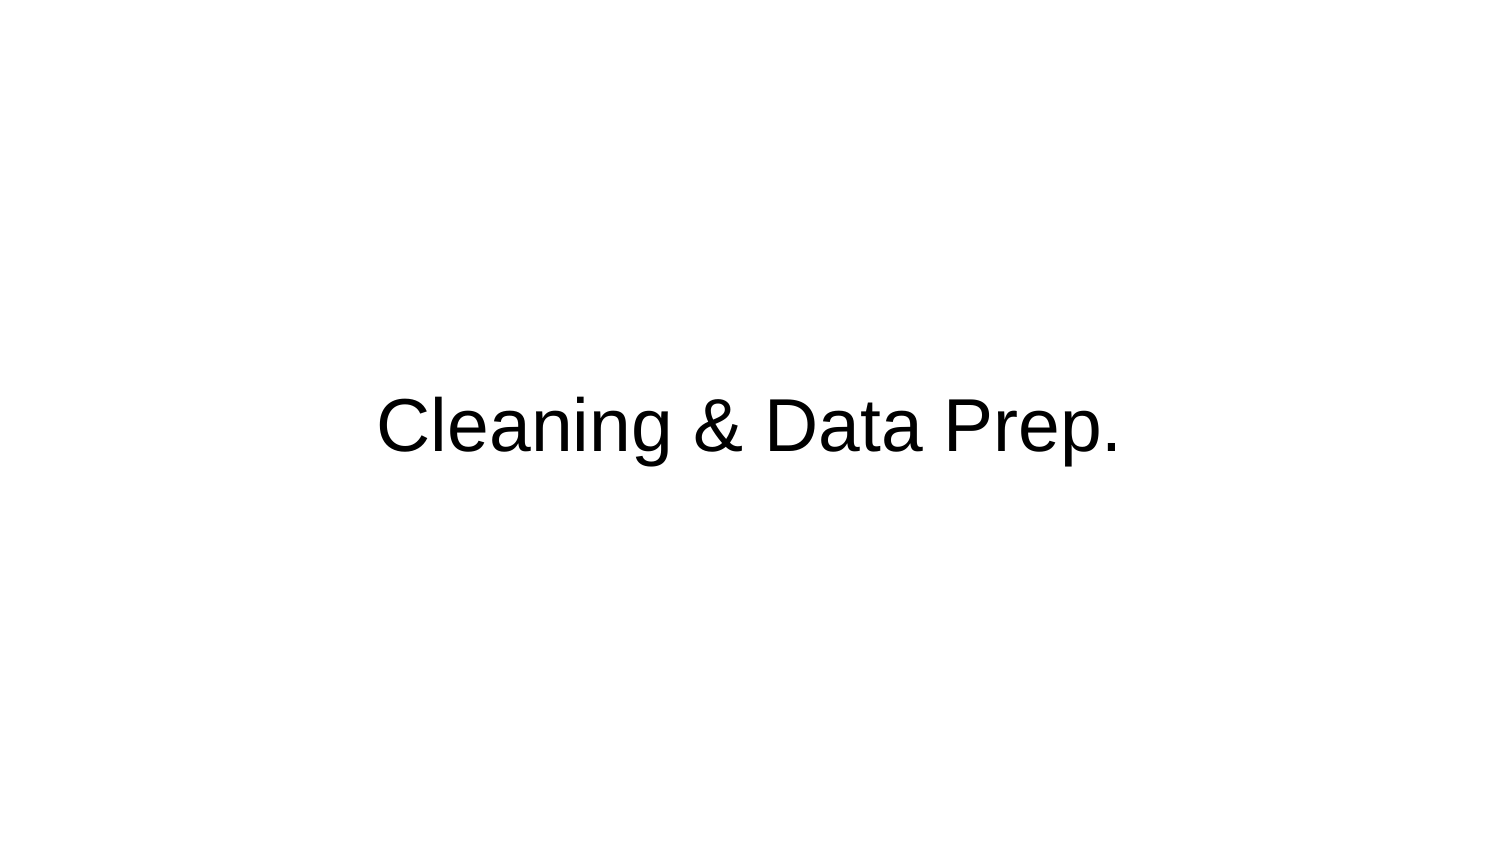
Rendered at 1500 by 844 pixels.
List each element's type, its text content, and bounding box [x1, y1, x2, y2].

title Cleaning & Data Prep. [51, 352, 1449, 491]
